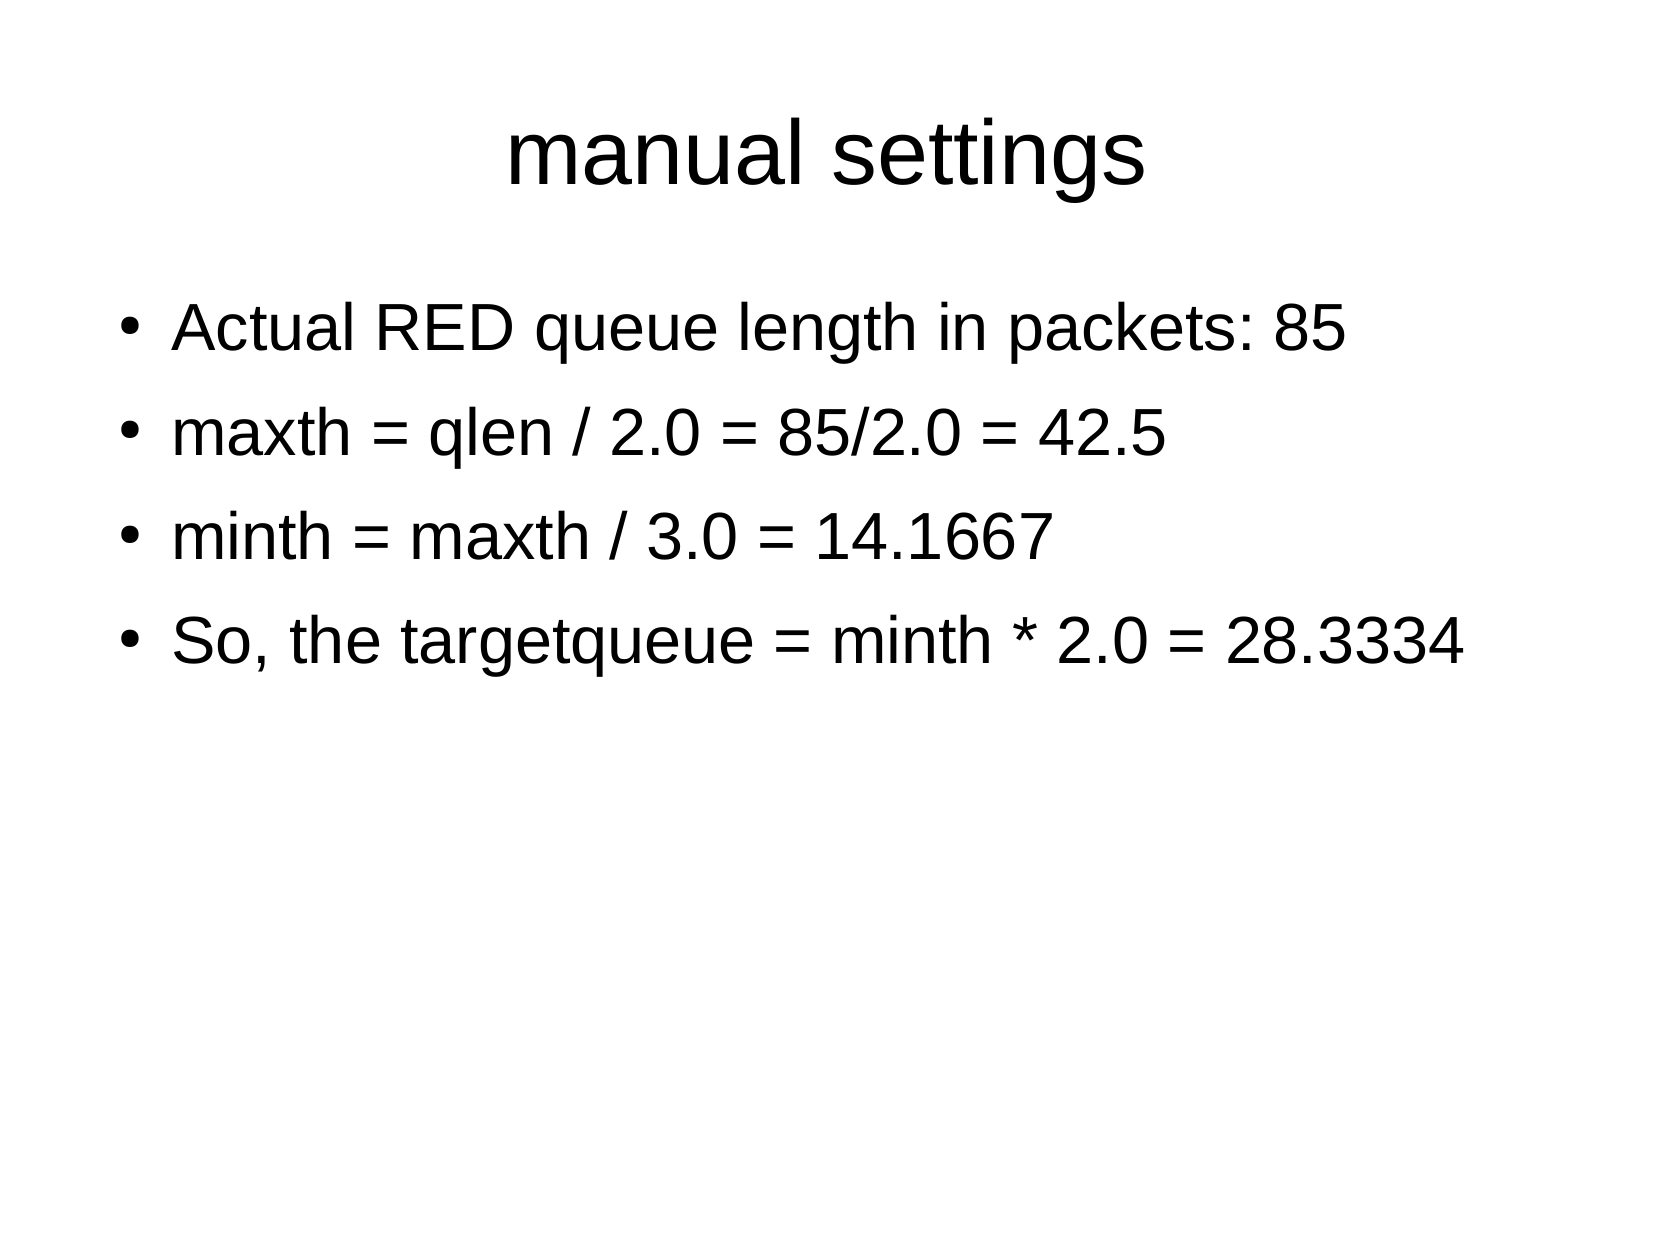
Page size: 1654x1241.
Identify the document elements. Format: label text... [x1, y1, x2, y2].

title manual settings [82, 49, 1571, 257]
list Actual RED queue length in packets: 85 maxth = qlen / 2.0 = 85/2.0 = 42.5 minth = maxth / 3.0 = 14.1667 So, the targetqueue = minth * 2.0 = 28.3334 [82, 290, 1571, 1109]
